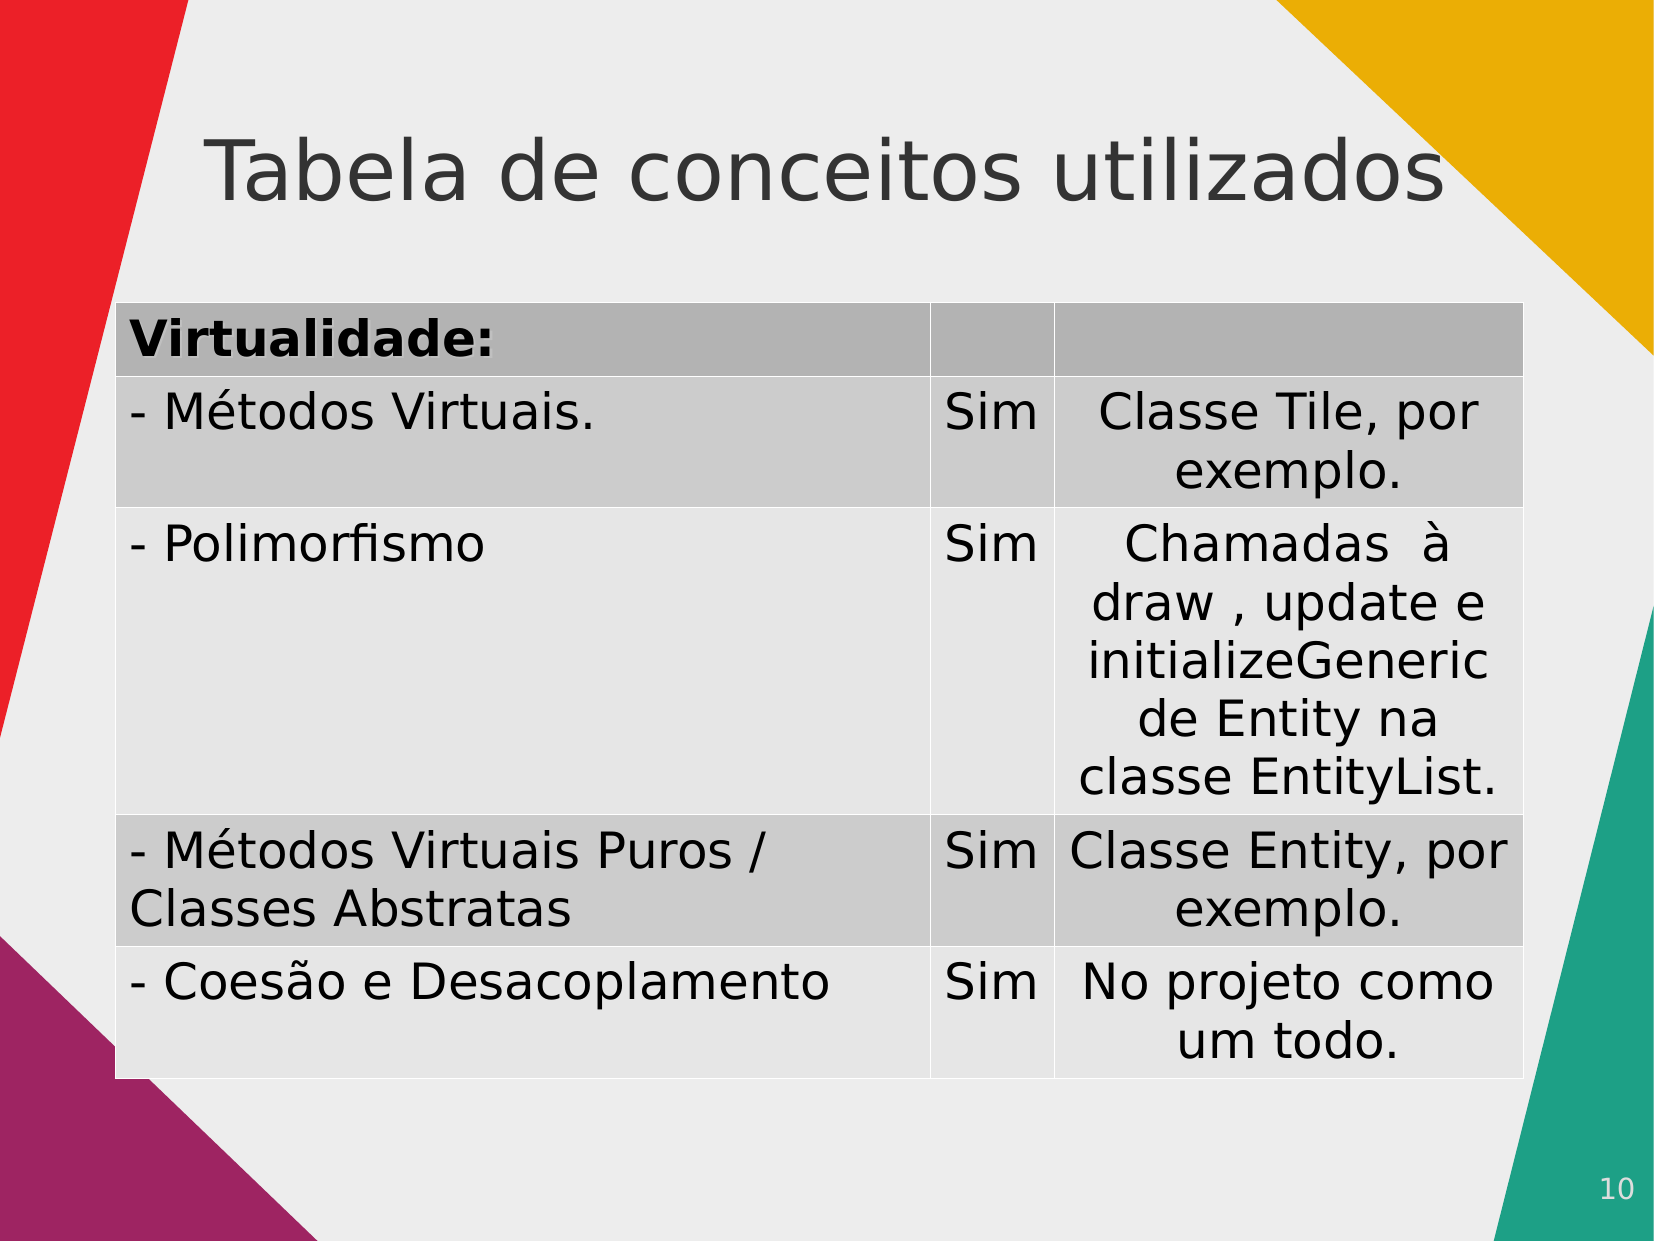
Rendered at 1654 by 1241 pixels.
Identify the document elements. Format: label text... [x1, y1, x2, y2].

table_header Virtualidade: [116, 303, 930, 376]
table_cell - Métodos Virtuais Puros / Classes Abstratas [116, 815, 930, 946]
table_cell Sim [931, 377, 1054, 507]
table_header [1055, 303, 1523, 376]
table_cell - Polimorfismo [116, 508, 930, 814]
title Tabela de conceitos utilizados [114, 73, 1539, 271]
table_cell Classe Tile, por exemplo. [1055, 377, 1523, 507]
table_cell Classe Entity, por exemplo. [1055, 815, 1523, 946]
table_cell Chamadas à draw , update e initializeGeneric de Entity na classe EntityList. [1055, 508, 1523, 814]
table_cell No projeto como um todo. [1055, 947, 1523, 1078]
table_cell Sim [931, 815, 1054, 946]
table_cell - Métodos Virtuais. [116, 377, 930, 507]
table_header [931, 303, 1054, 376]
table_cell Sim [931, 508, 1054, 814]
table_cell - Coesão e Desacoplamento [116, 947, 930, 1078]
table_cell Sim [931, 947, 1054, 1078]
